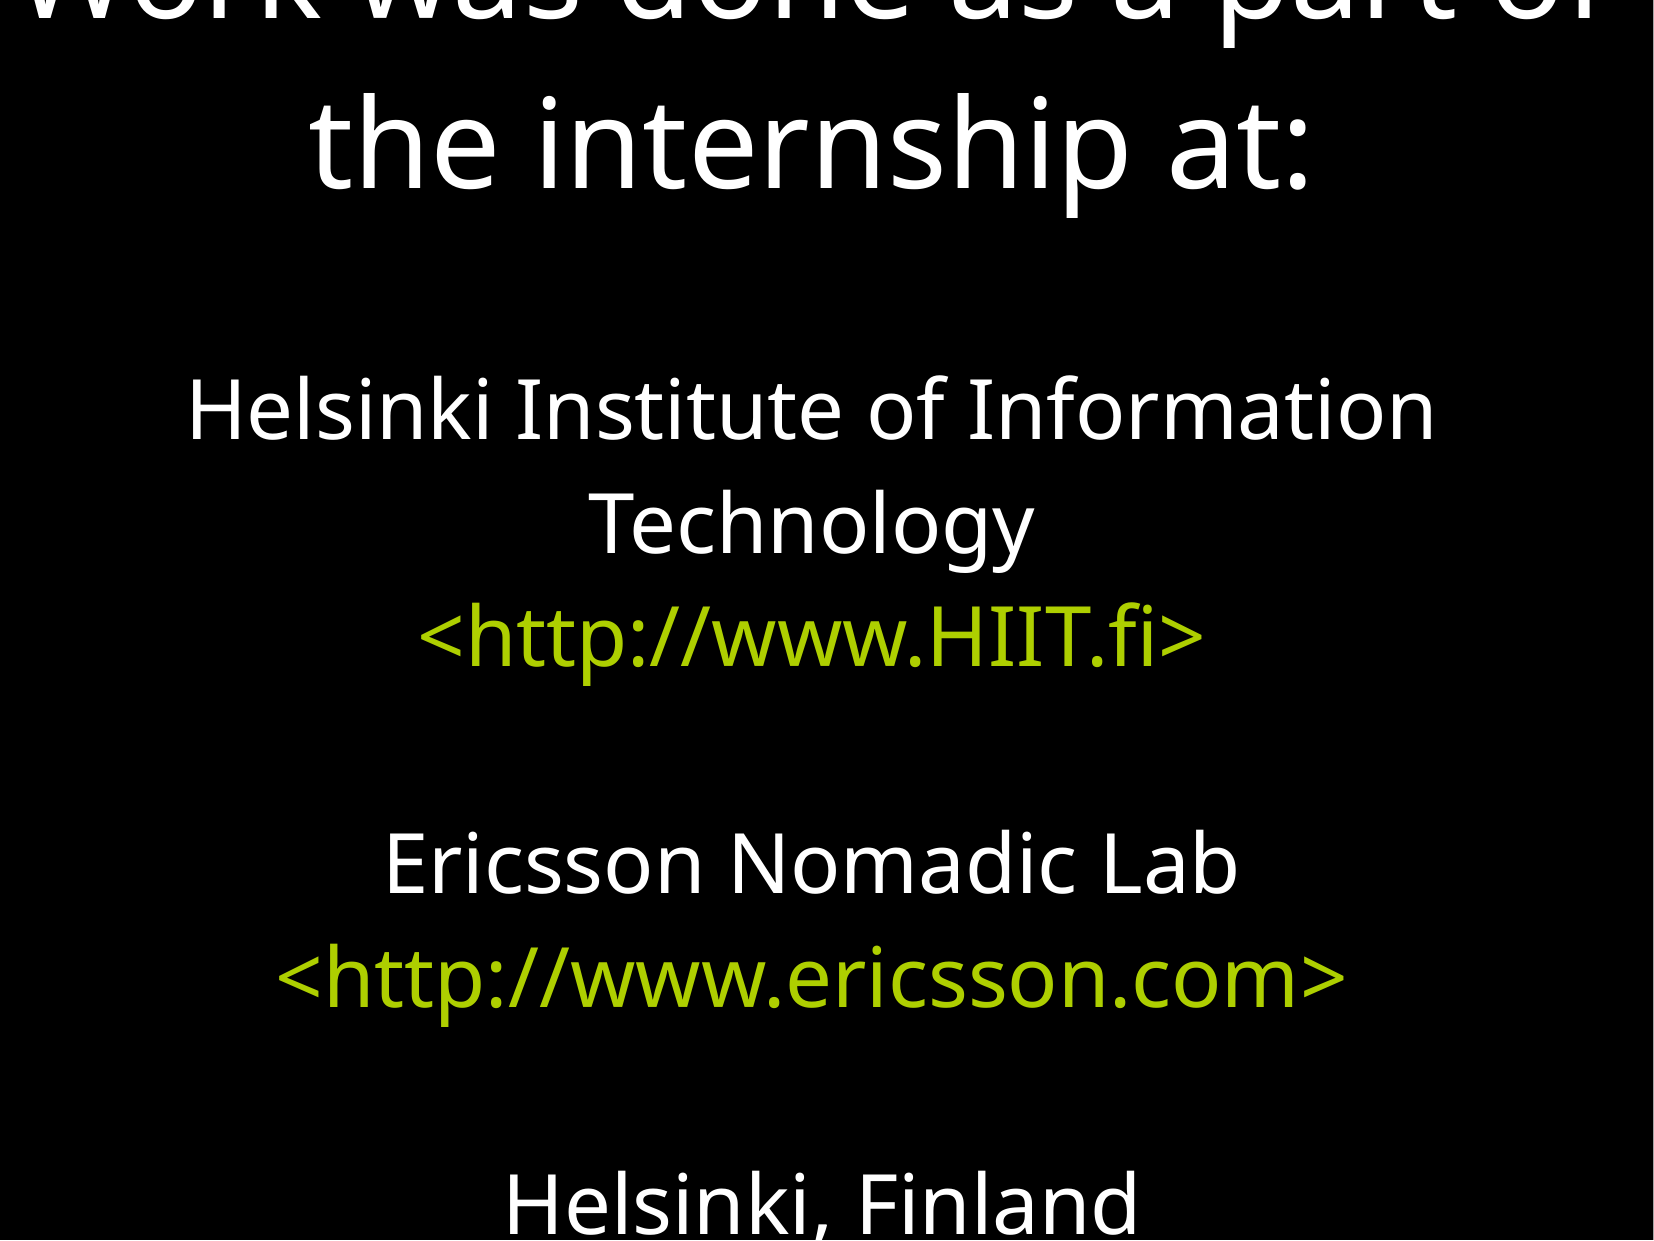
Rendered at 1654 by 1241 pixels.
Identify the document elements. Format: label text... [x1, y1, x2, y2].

title Work was done as a part of the internship at: Helsinki Institute of Information Technology <http://www.HIIT.fi> Ericsson Nomadic Lab <http://www.ericsson.com> Helsinki, Finland [0, 35, 1625, 1109]
